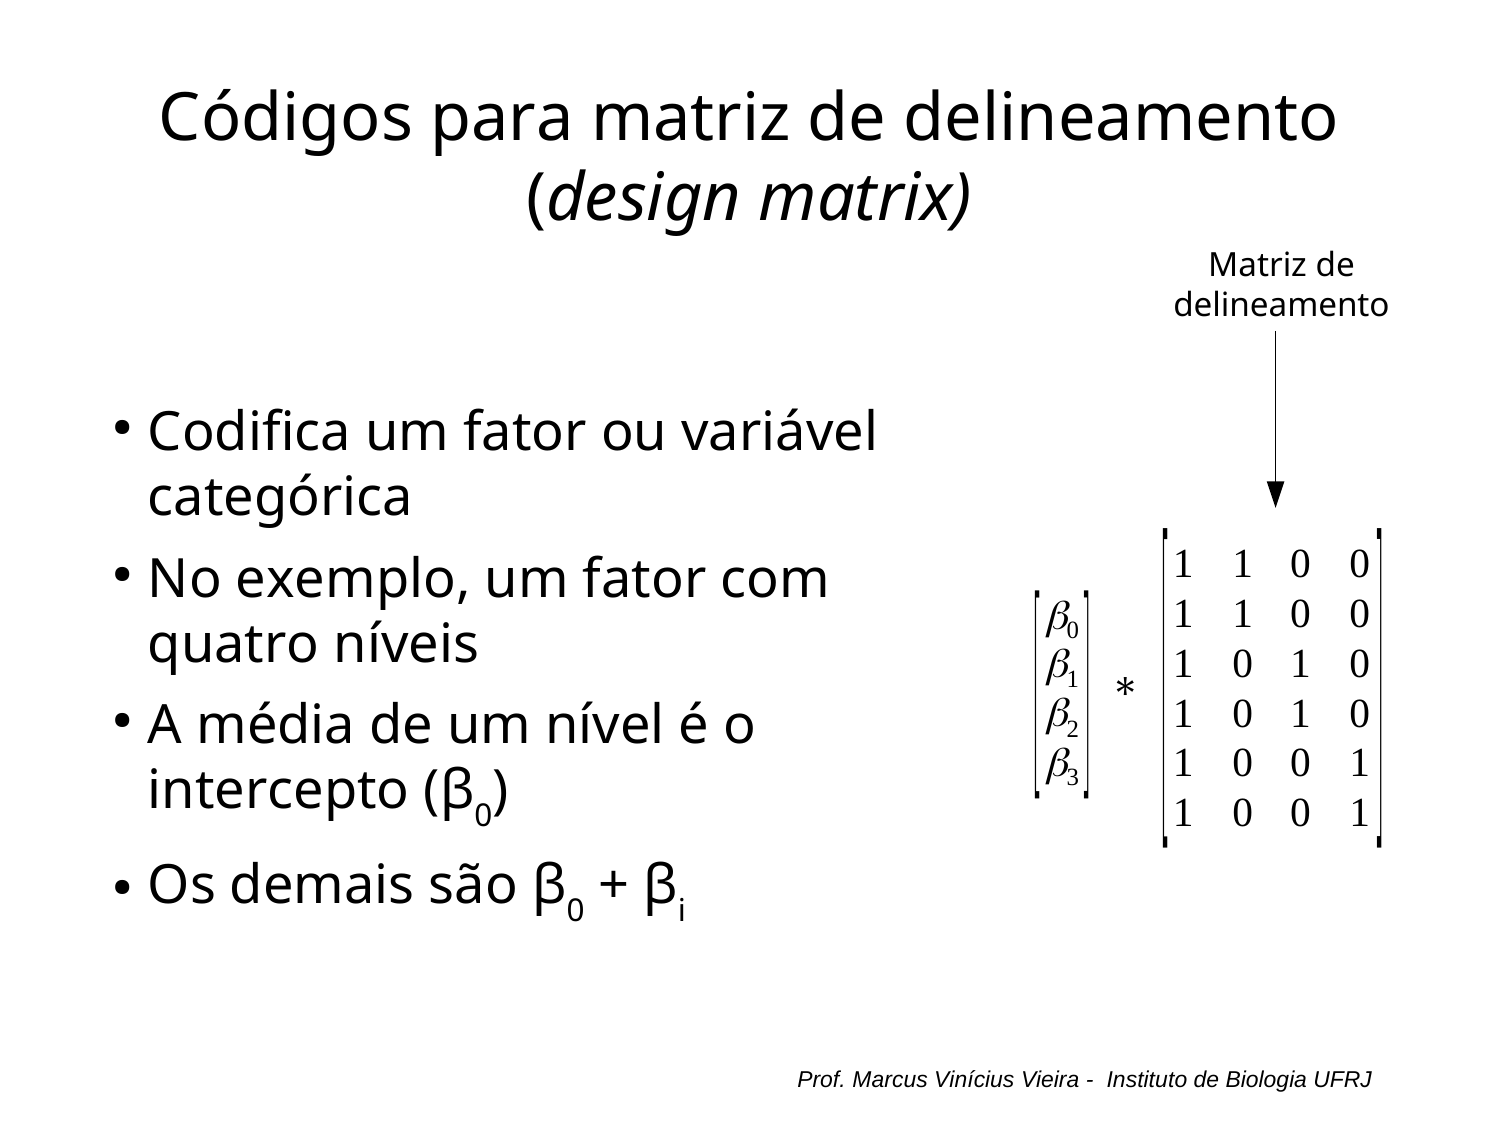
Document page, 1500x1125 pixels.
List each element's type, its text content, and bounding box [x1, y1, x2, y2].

title Códigos para matriz de delineamento (design matrix) [112, 99, 1387, 287]
text_box Matriz de delineamento [1145, 236, 1418, 331]
text_box Prof. Marcus Vinícius Vieira - Instituto de Biologia UFRJ [206, 1024, 1388, 1100]
subtitle Codifica um fator ou variável categórica No exemplo, um fator com quatro níveis A média de um nível é o intercepto (β0) Os demais são β0 + βi [112, 324, 957, 1000]
chart [1027, 526, 1390, 851]
